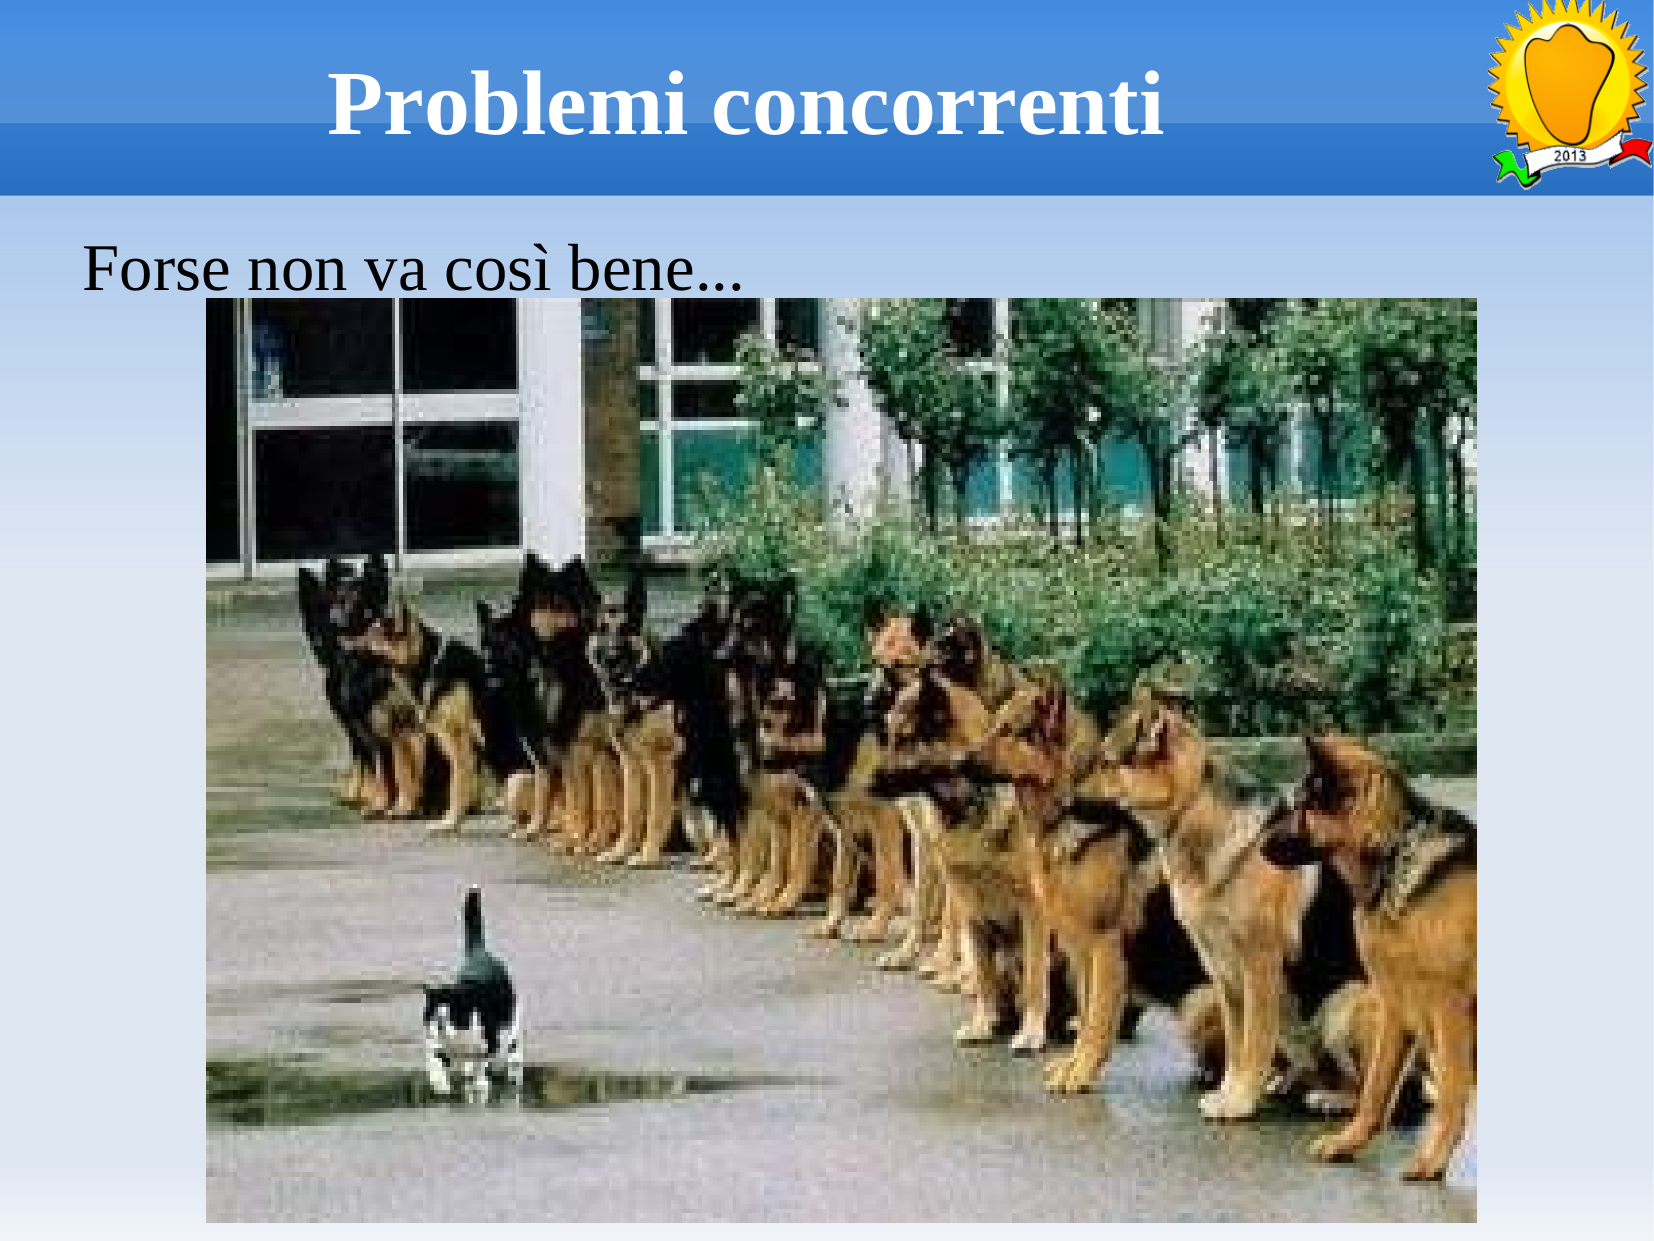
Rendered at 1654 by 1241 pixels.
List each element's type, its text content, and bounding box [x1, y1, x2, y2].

list Forse non va così bene... [82, 231, 1595, 306]
title Problemi concorrenti [76, 0, 1418, 208]
picture [0, 0, 1654, 1241]
